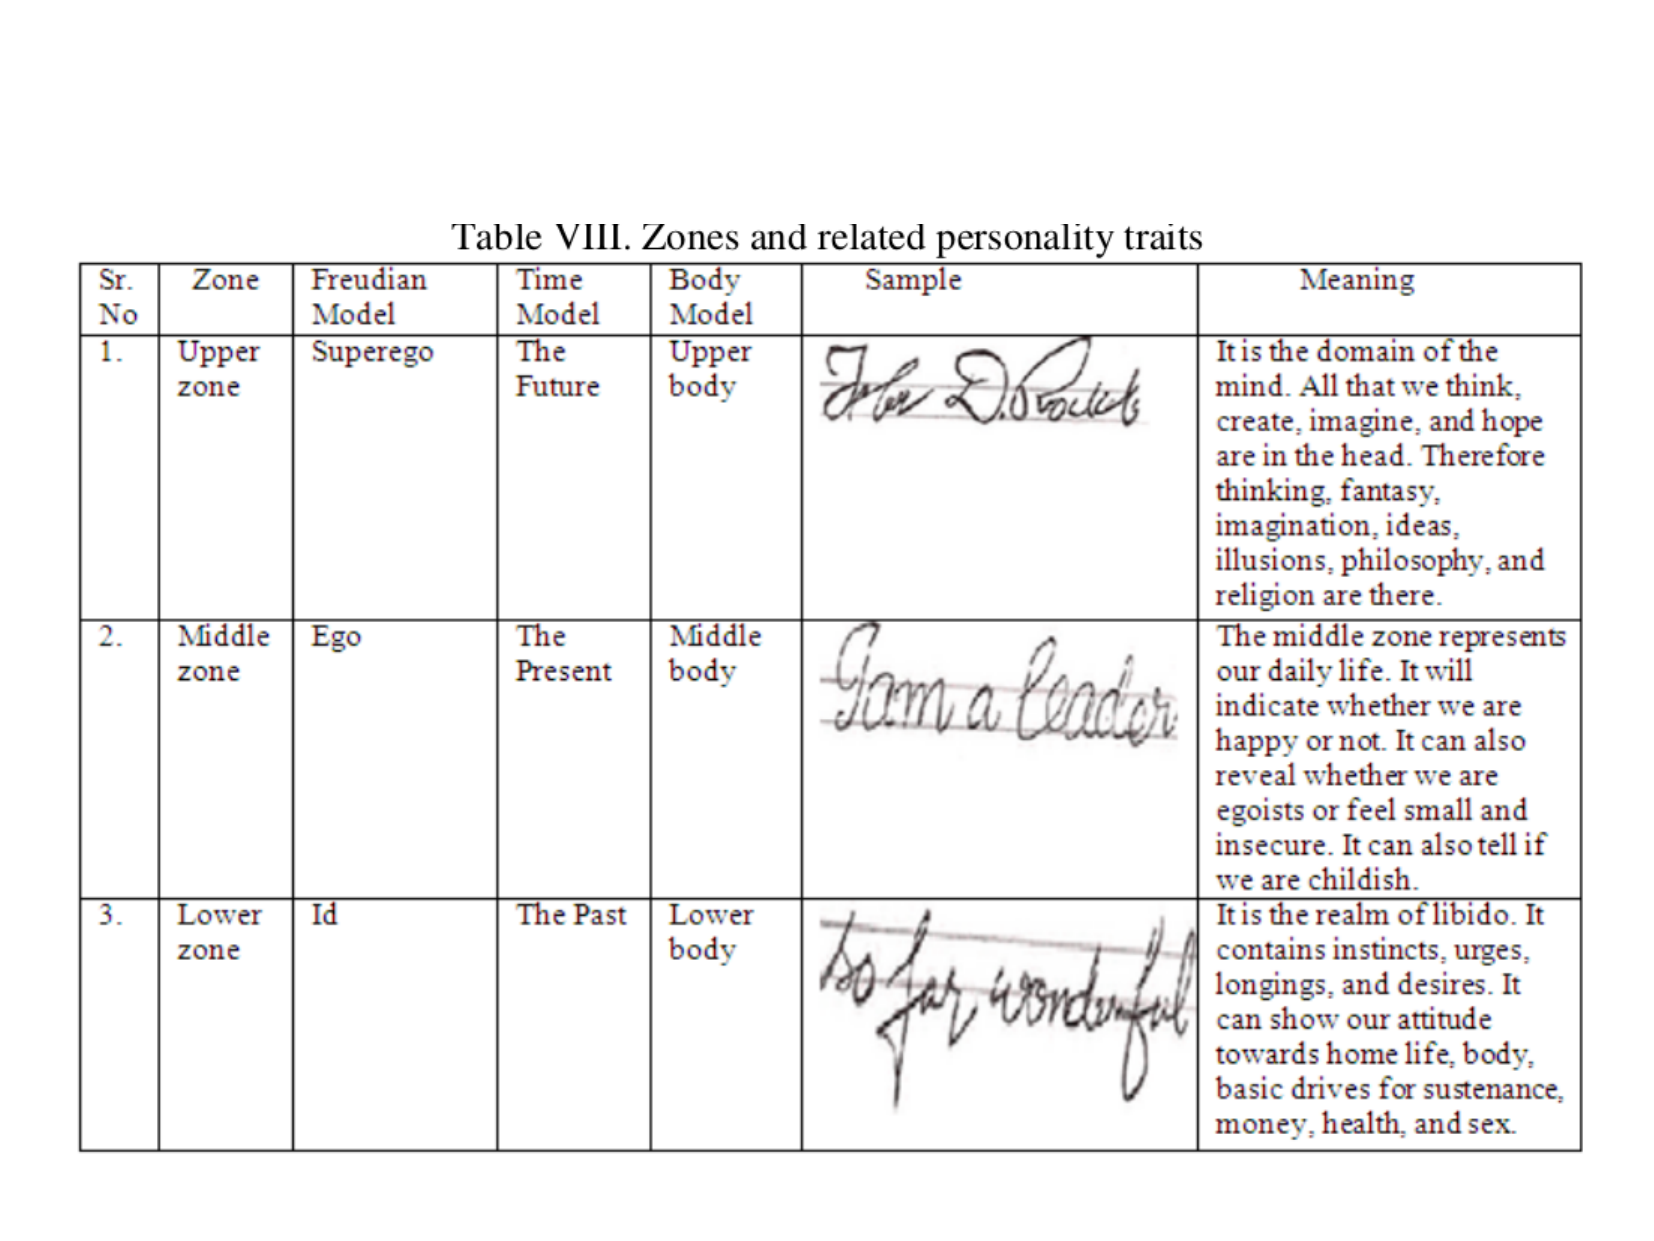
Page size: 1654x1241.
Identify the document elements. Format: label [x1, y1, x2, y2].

picture [48, 224, 1640, 1170]
